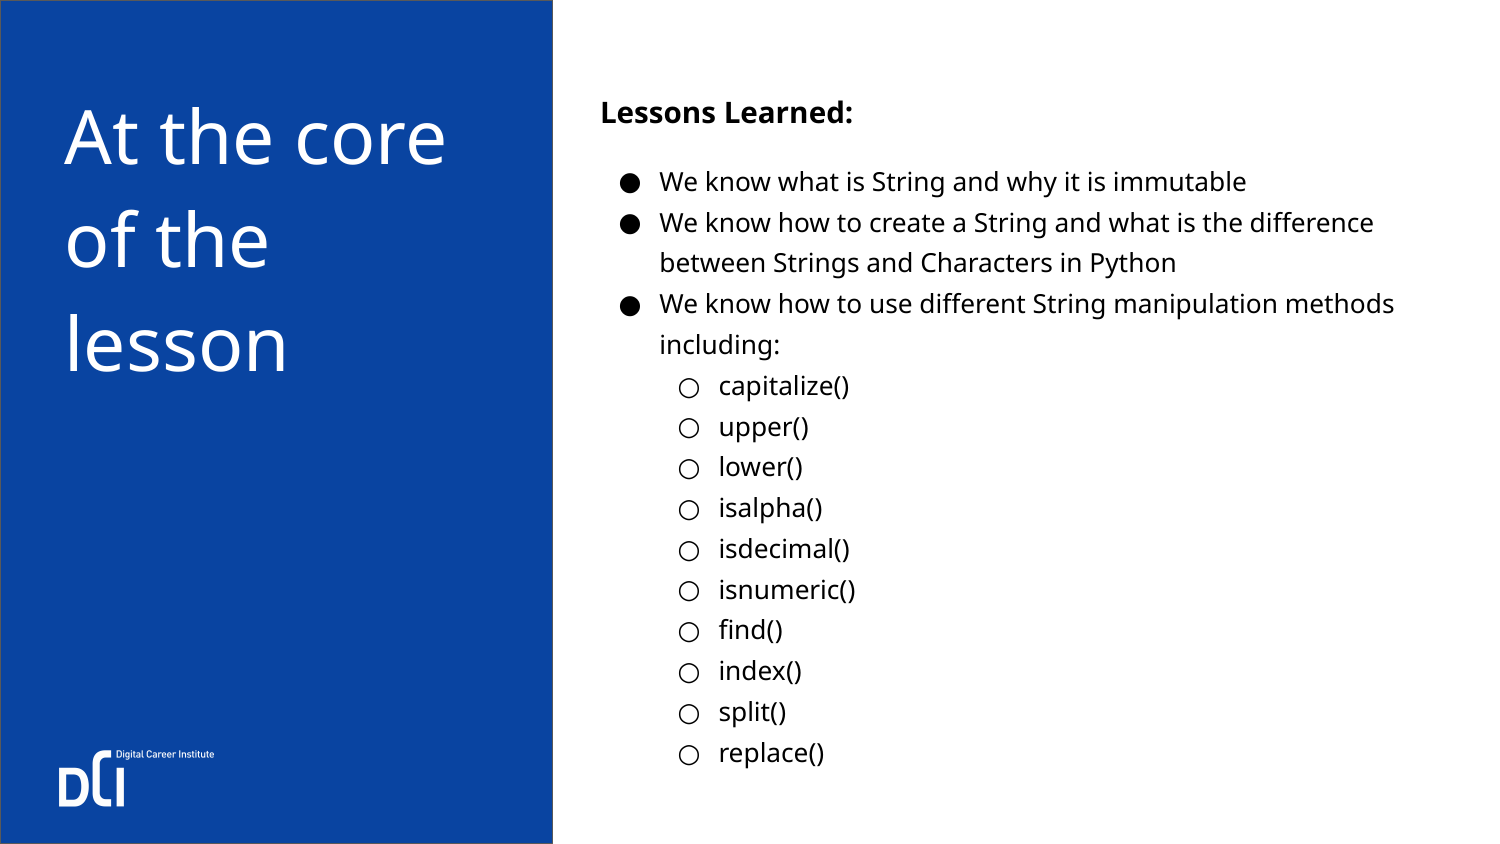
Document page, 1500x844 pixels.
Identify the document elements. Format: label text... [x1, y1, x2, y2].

text_box At the core of the lesson [49, 60, 508, 588]
picture [49, 737, 220, 817]
text_box [0, 0, 553, 844]
list Lessons Learned: We know what is String and why it is immutable We know how to create a String and what is the difference between Strings and Characters in Python We know how to use different String manipulation methods including: capitalize() upper() lower() isalpha() isdecimal() isnumeric() find() index() split() replace() [585, 85, 1462, 791]
